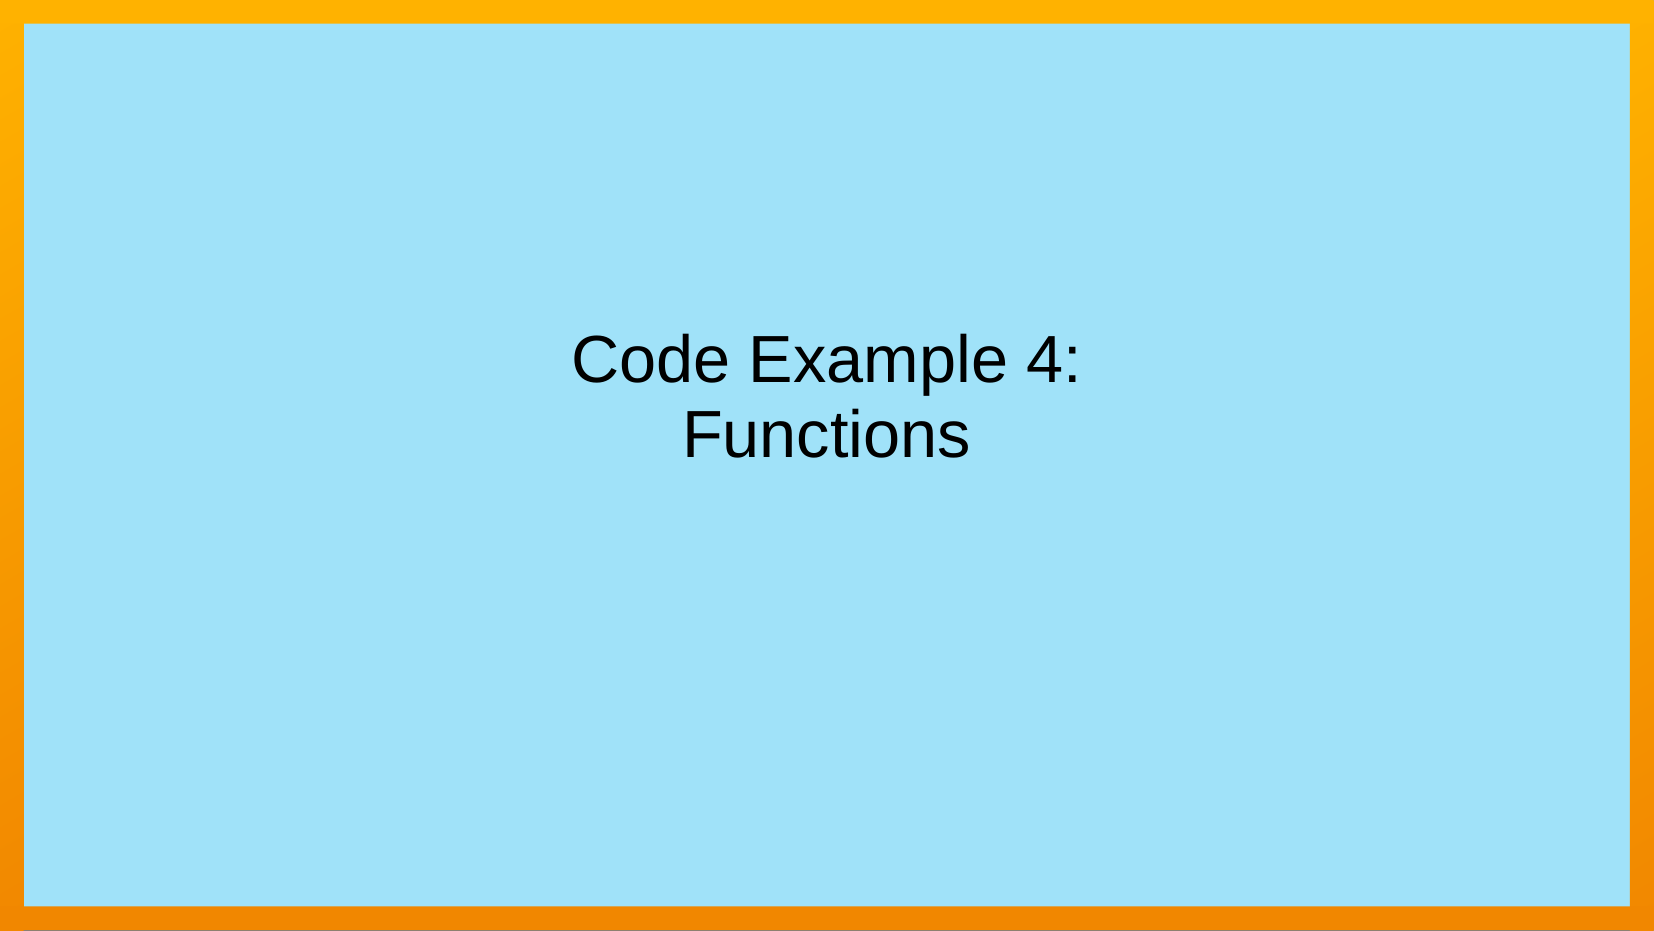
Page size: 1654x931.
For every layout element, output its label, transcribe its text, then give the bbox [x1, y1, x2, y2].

subtitle Code Example 4: Functions [82, 37, 1571, 757]
